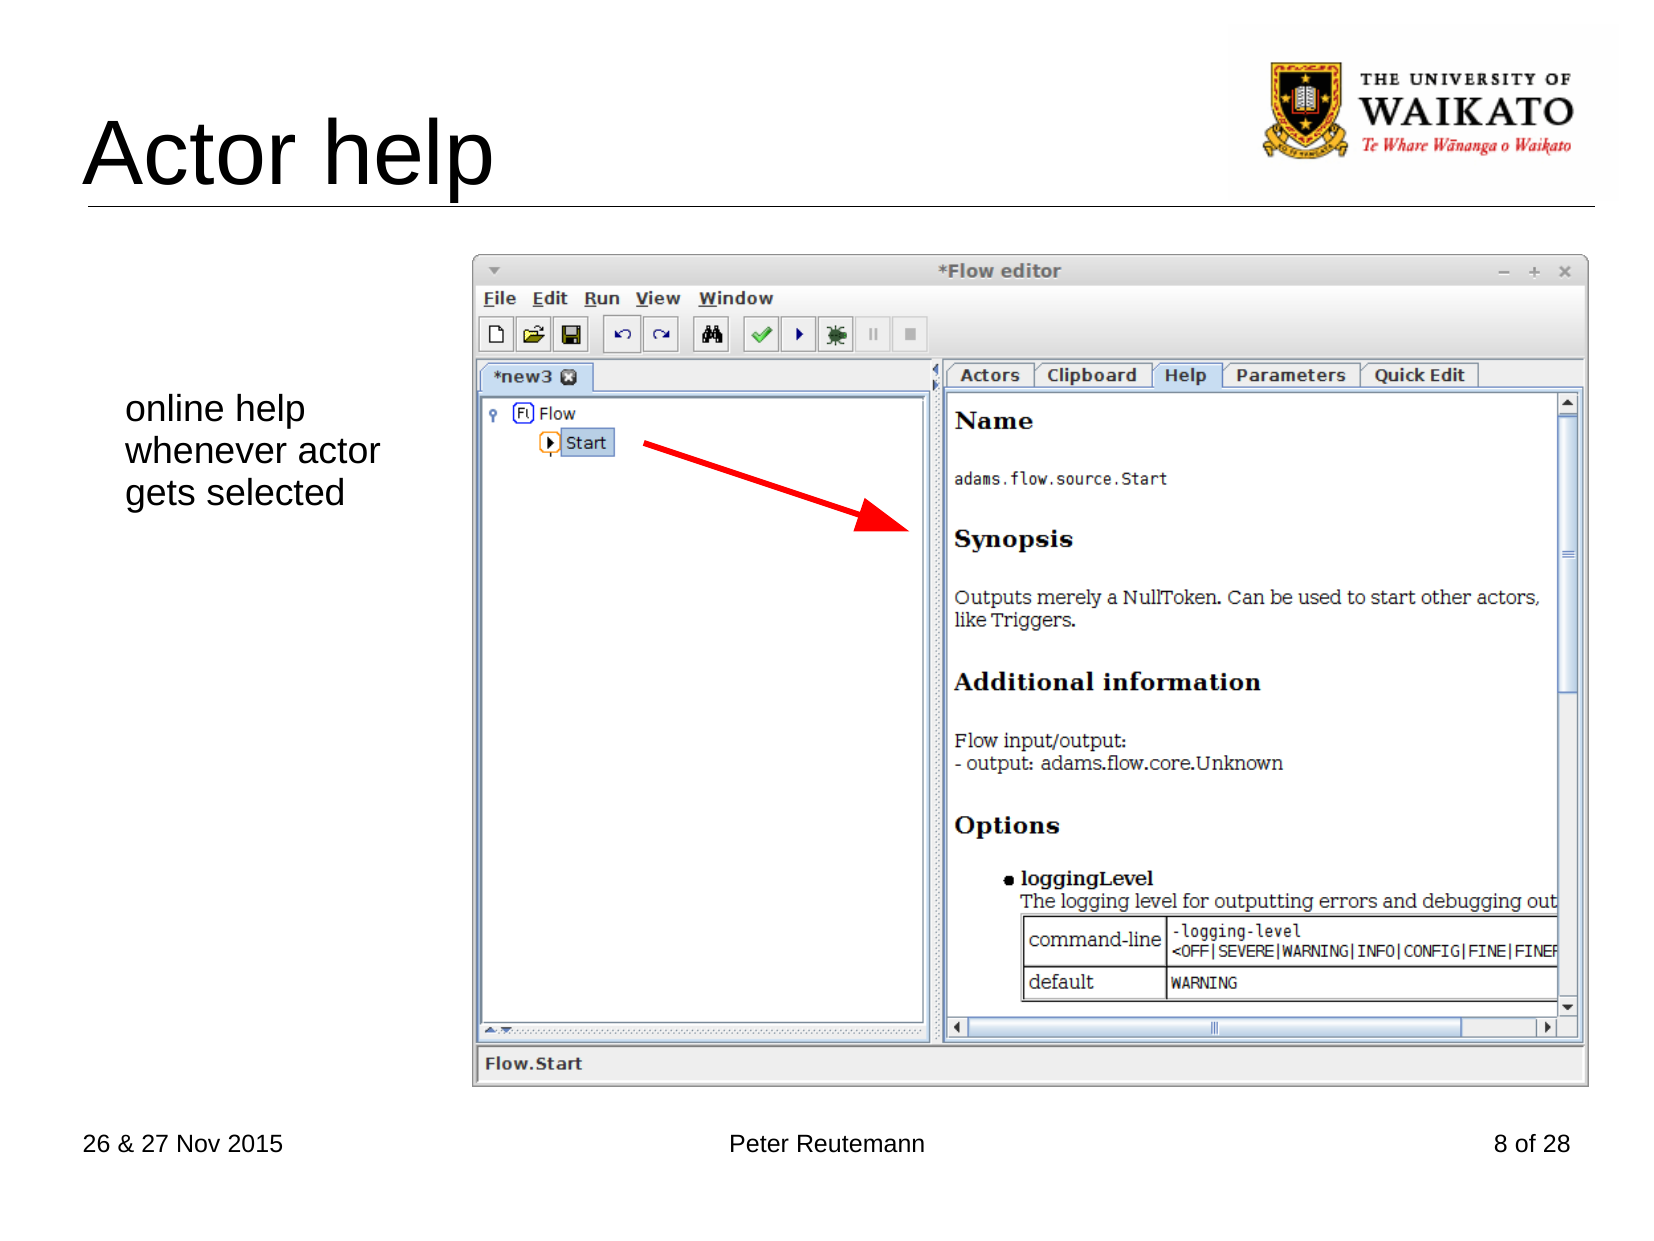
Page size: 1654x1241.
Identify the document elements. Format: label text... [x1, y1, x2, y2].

text_box online help whenever actor gets selected [110, 380, 396, 522]
picture [1228, 24, 1619, 201]
picture [472, 254, 1589, 1087]
title Actor help [82, 49, 1571, 257]
